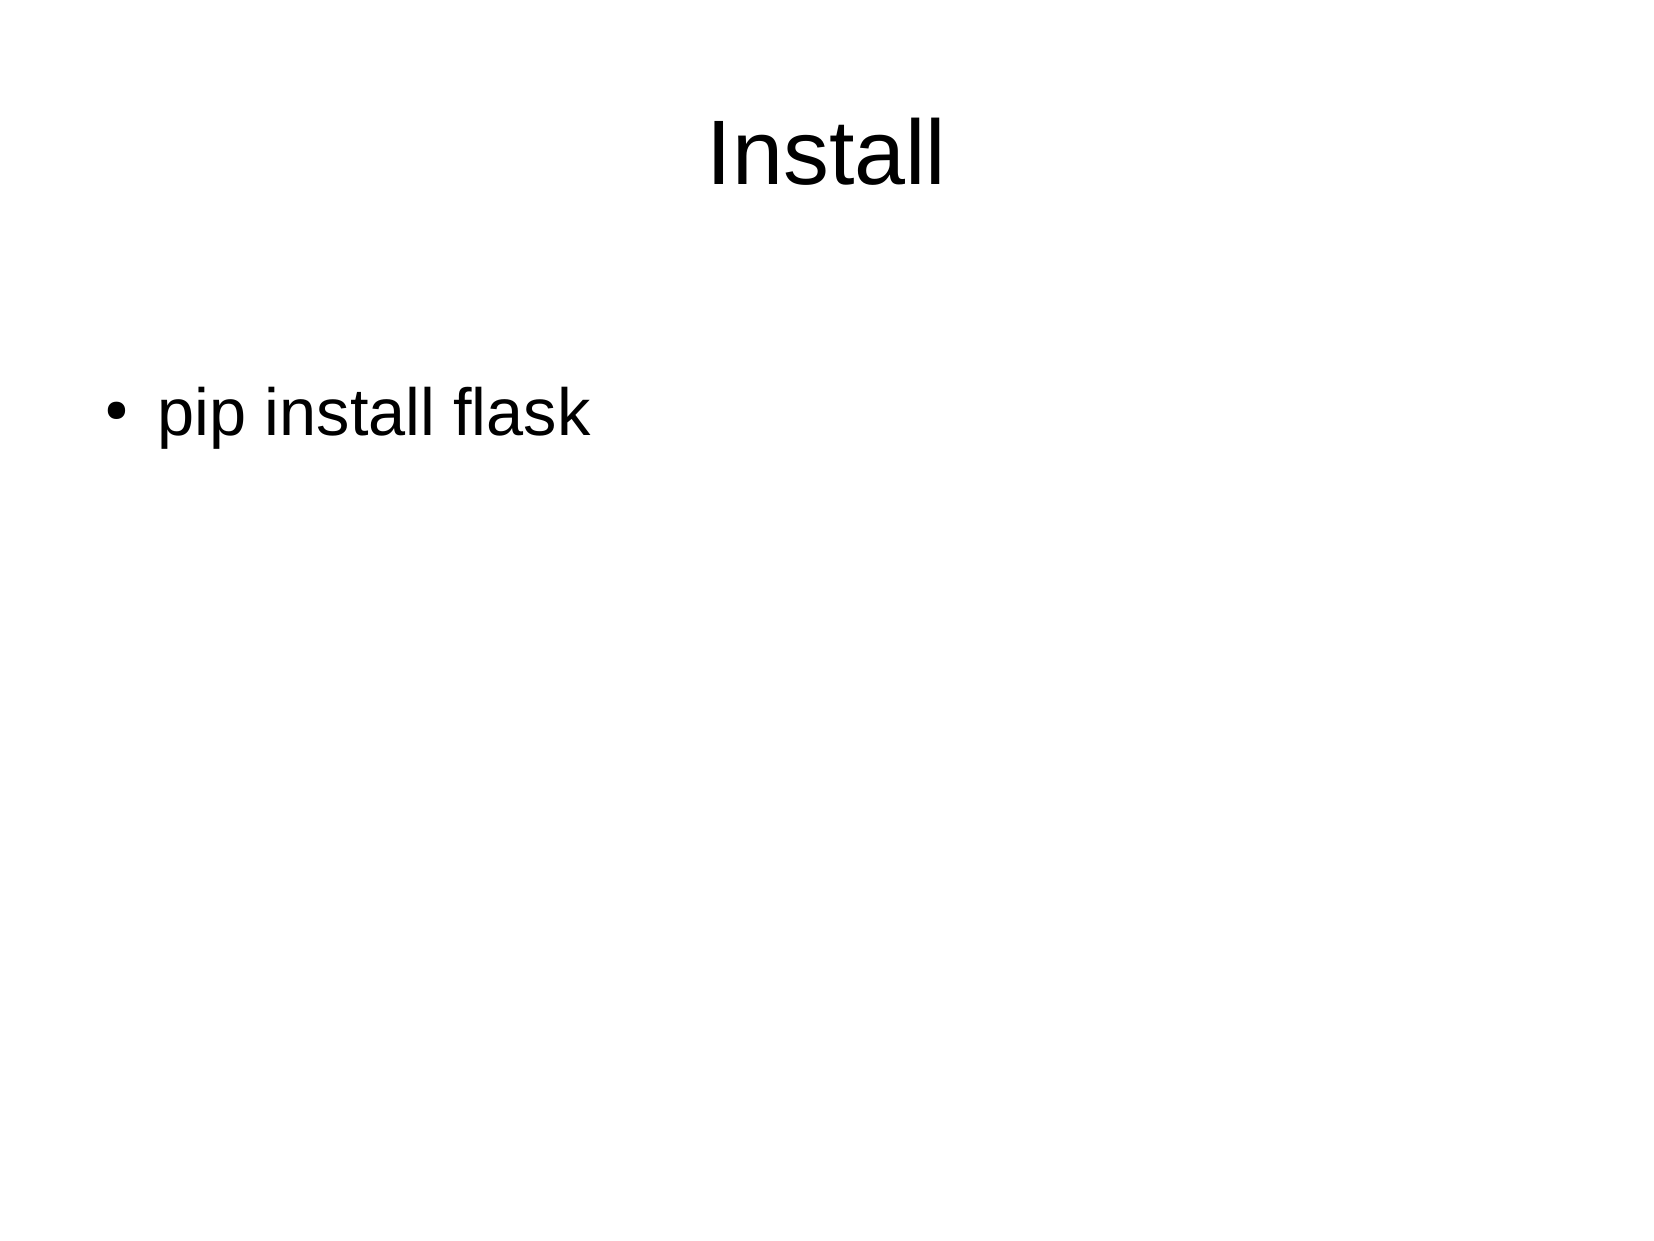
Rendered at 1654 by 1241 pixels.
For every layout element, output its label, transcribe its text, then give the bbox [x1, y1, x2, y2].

title Install [82, 49, 1571, 257]
list pip install flask [86, 375, 1576, 1194]
